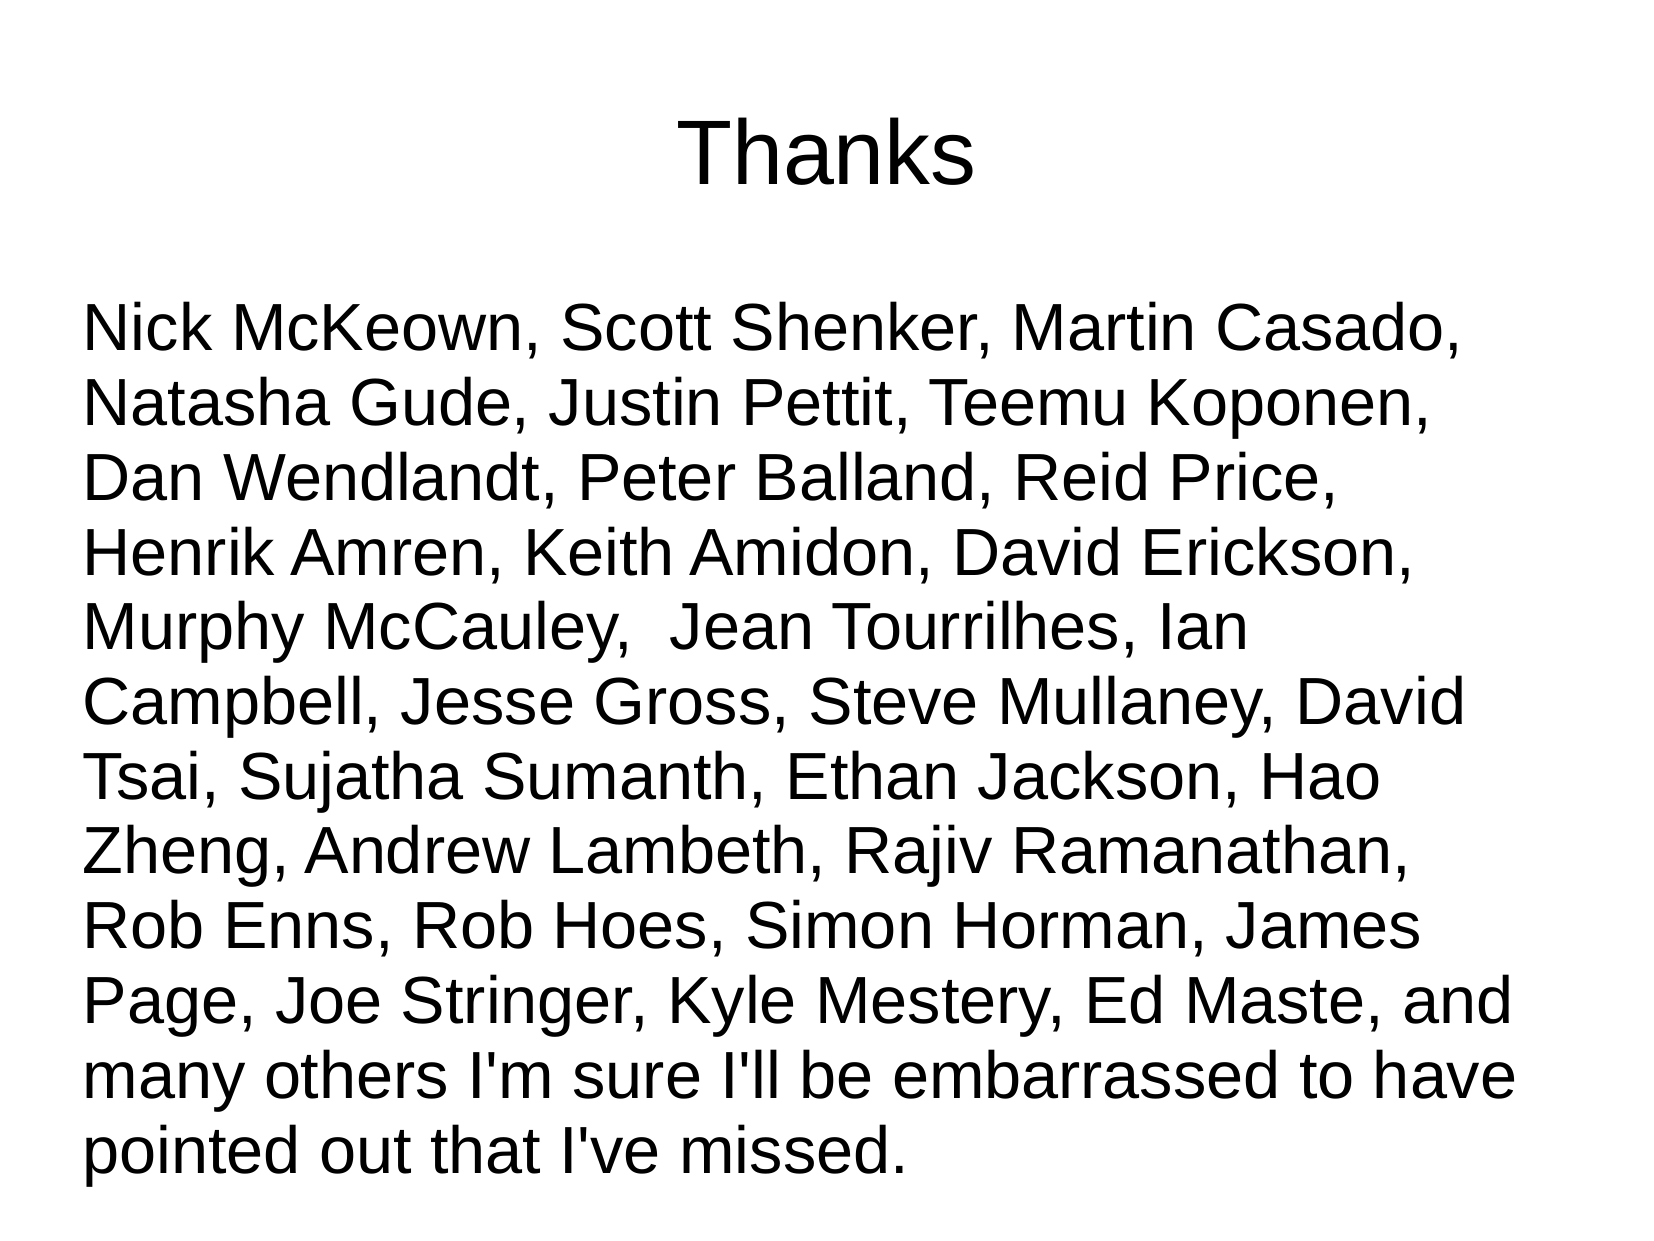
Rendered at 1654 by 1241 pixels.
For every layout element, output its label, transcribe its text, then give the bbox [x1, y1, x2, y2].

title Thanks [82, 49, 1571, 257]
list Nick McKeown, Scott Shenker, Martin Casado, Natasha Gude, Justin Pettit, Teemu Koponen, Dan Wendlandt, Peter Balland, Reid Price, Henrik Amren, Keith Amidon, David Erickson, Murphy McCauley, Jean Tourrilhes, Ian Campbell, Jesse Gross, Steve Mullaney, David Tsai, Sujatha Sumanth, Ethan Jackson, Hao Zheng, Andrew Lambeth, Rajiv Ramanathan, Rob Enns, Rob Hoes, Simon Horman, James Page, Joe Stringer, Kyle Mestery, Ed Maste, and many others I'm sure I'll be embarrassed to have pointed out that I've missed. [82, 290, 1538, 1198]
